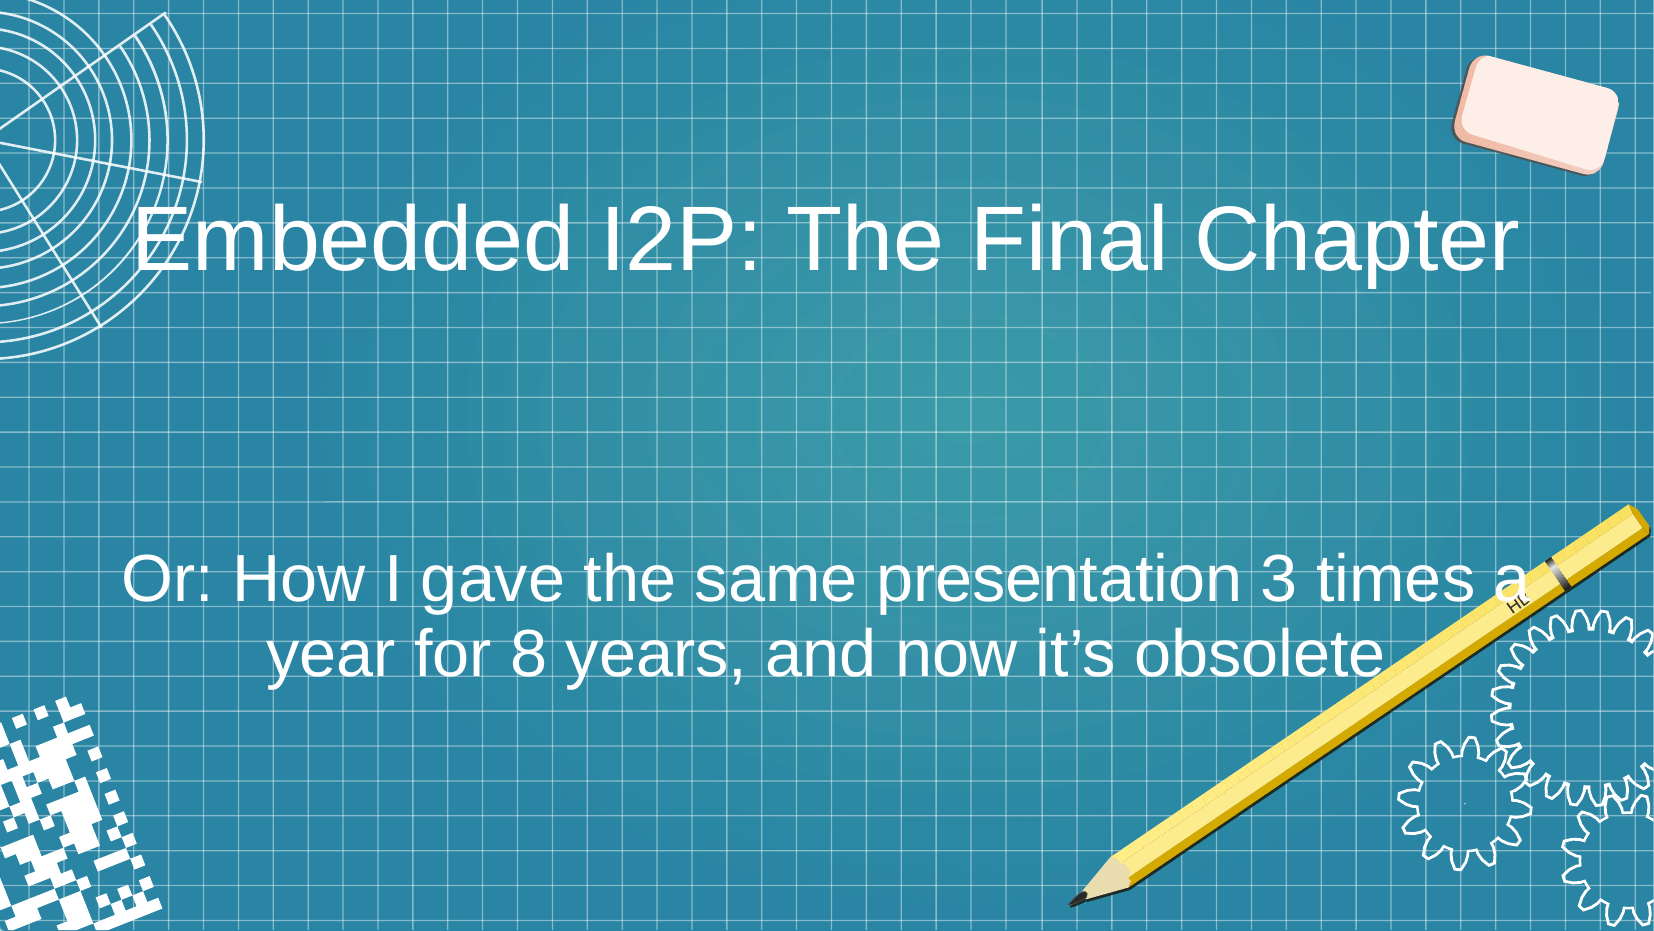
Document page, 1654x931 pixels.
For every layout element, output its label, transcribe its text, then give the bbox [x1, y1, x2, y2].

title Embedded I2P: The Final Chapter [82, 132, 1571, 346]
subtitle Or: How I gave the same presentation 3 times a year for 8 years, and now it’s obsolete [82, 389, 1571, 842]
